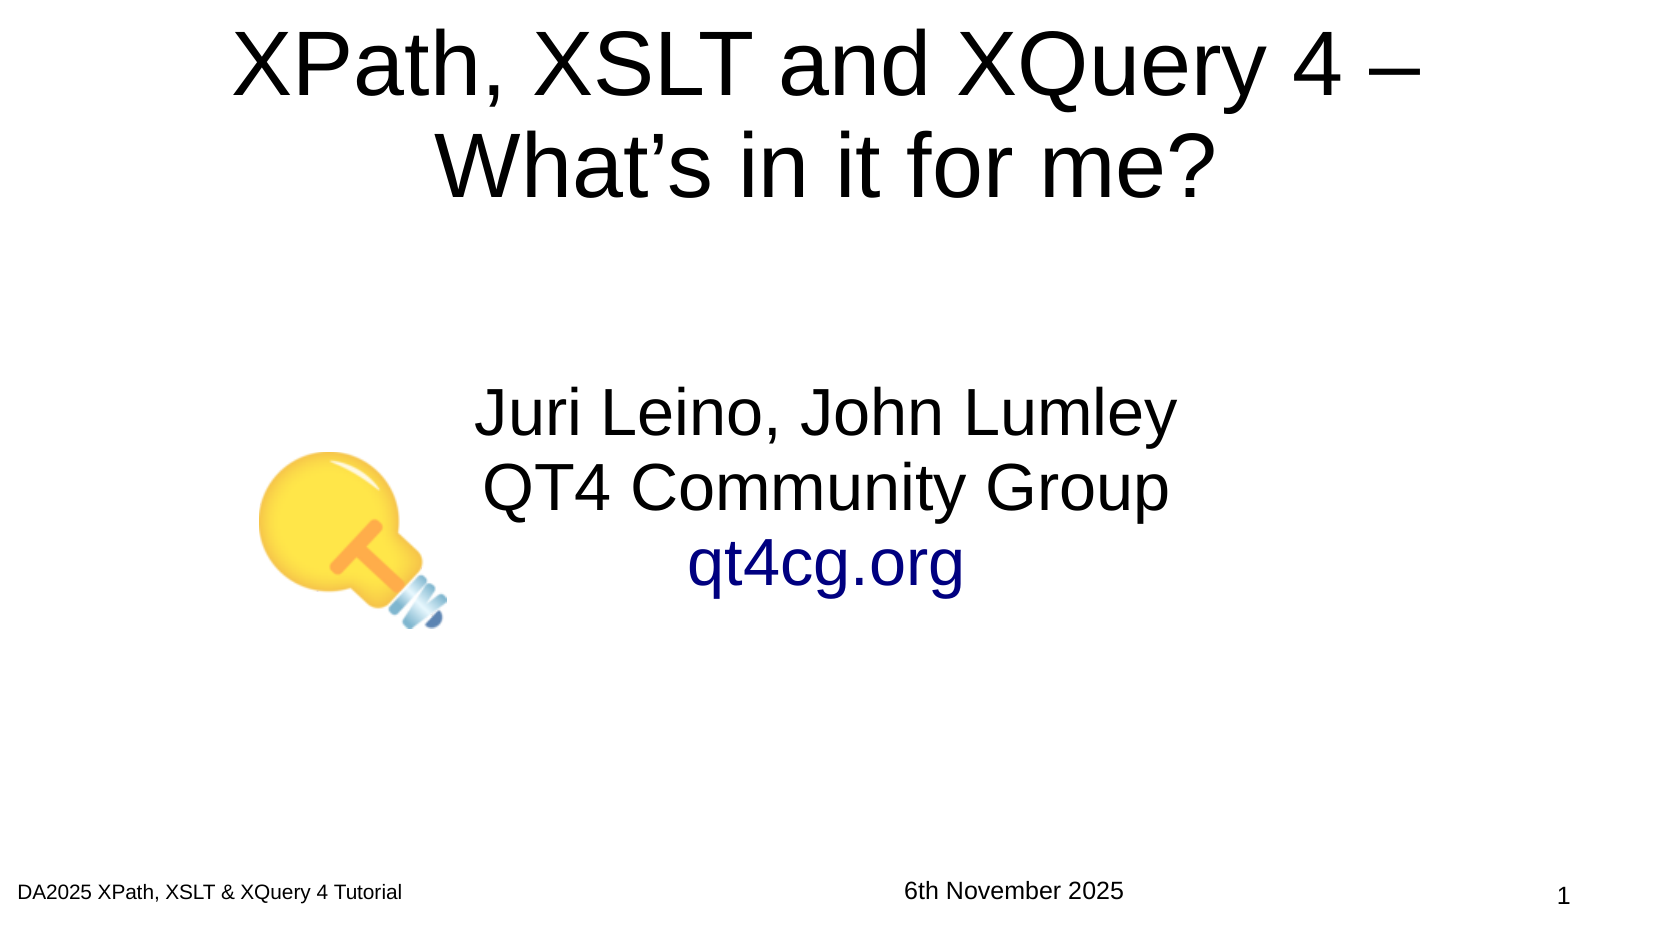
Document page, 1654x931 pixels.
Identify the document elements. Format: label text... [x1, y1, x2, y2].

picture [259, 452, 447, 629]
subtitle Juri Leino, John Lumley QT4 Community Group qt4cg.org [82, 217, 1571, 758]
title XPath, XSLT and XQuery 4 – What’s in it for me? [82, 12, 1571, 217]
